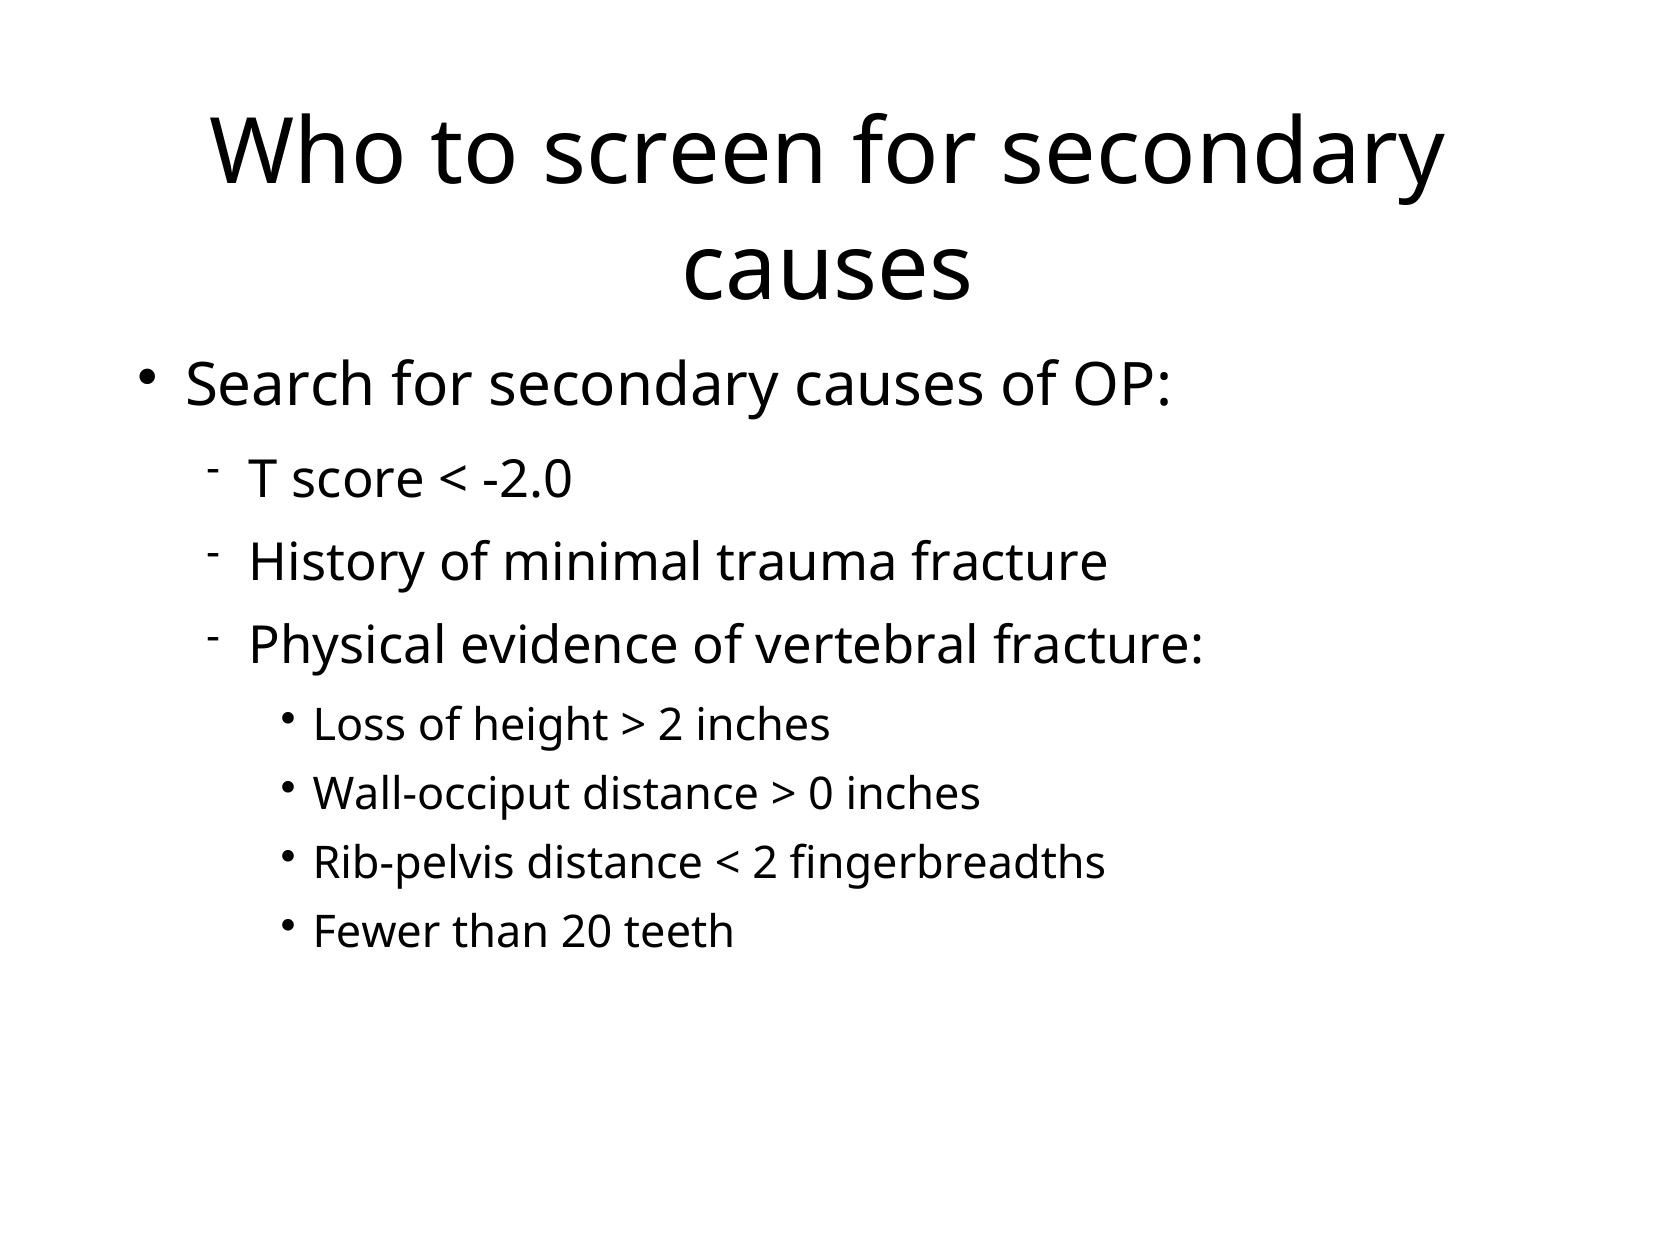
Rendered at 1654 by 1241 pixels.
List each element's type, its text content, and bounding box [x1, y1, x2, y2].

list Search for secondary causes of OP: T score < -2.0 History of minimal trauma fracture Physical evidence of vertebral fracture: Loss of height > 2 inches Wall-occiput distance > 0 inches Rib-pelvis distance < 2 fingerbreadths Fewer than 20 teeth [121, 344, 1534, 965]
title Who to screen for secondary causes [121, 104, 1534, 309]
